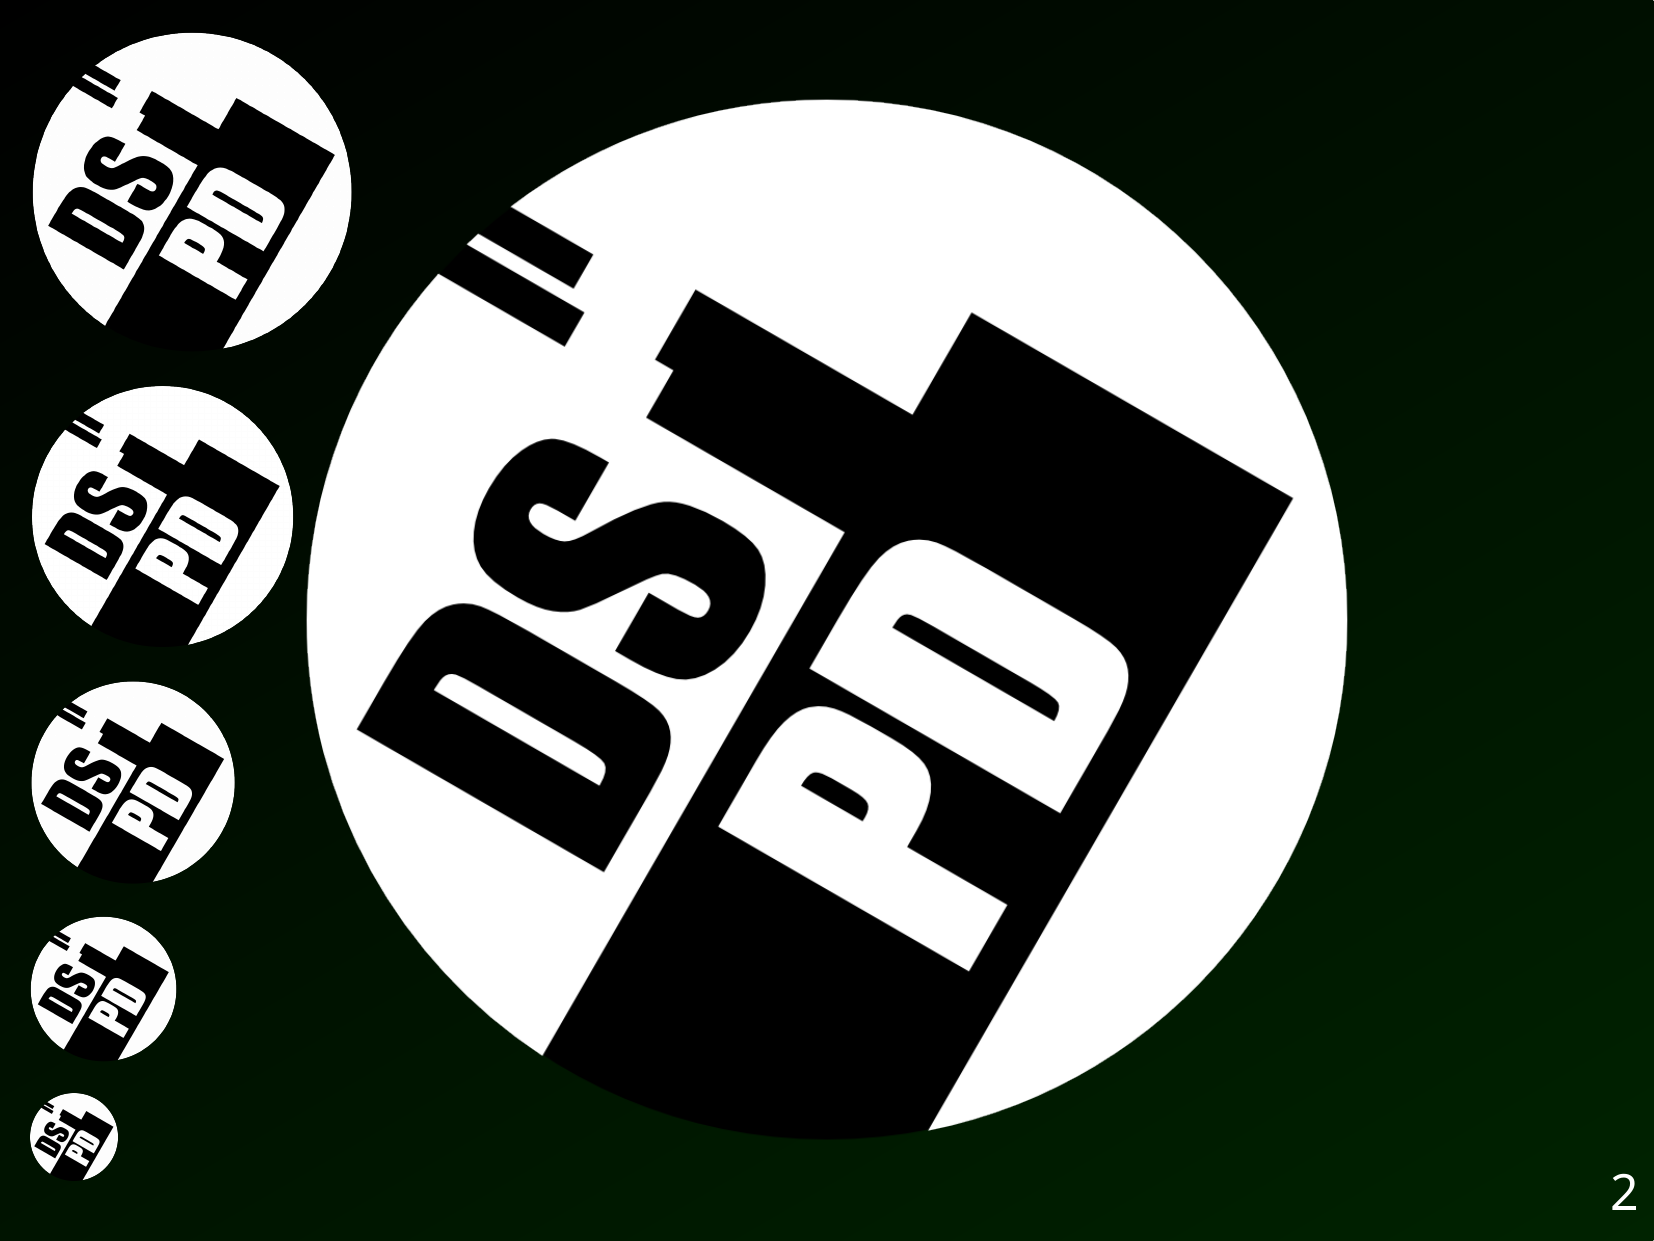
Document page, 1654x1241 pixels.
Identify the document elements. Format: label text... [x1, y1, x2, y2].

picture [29, 1092, 119, 1182]
text_box <Nummer> [1500, 1117, 1654, 1241]
picture [29, 679, 237, 886]
picture [29, 915, 178, 1063]
picture [29, 29, 1359, 1152]
